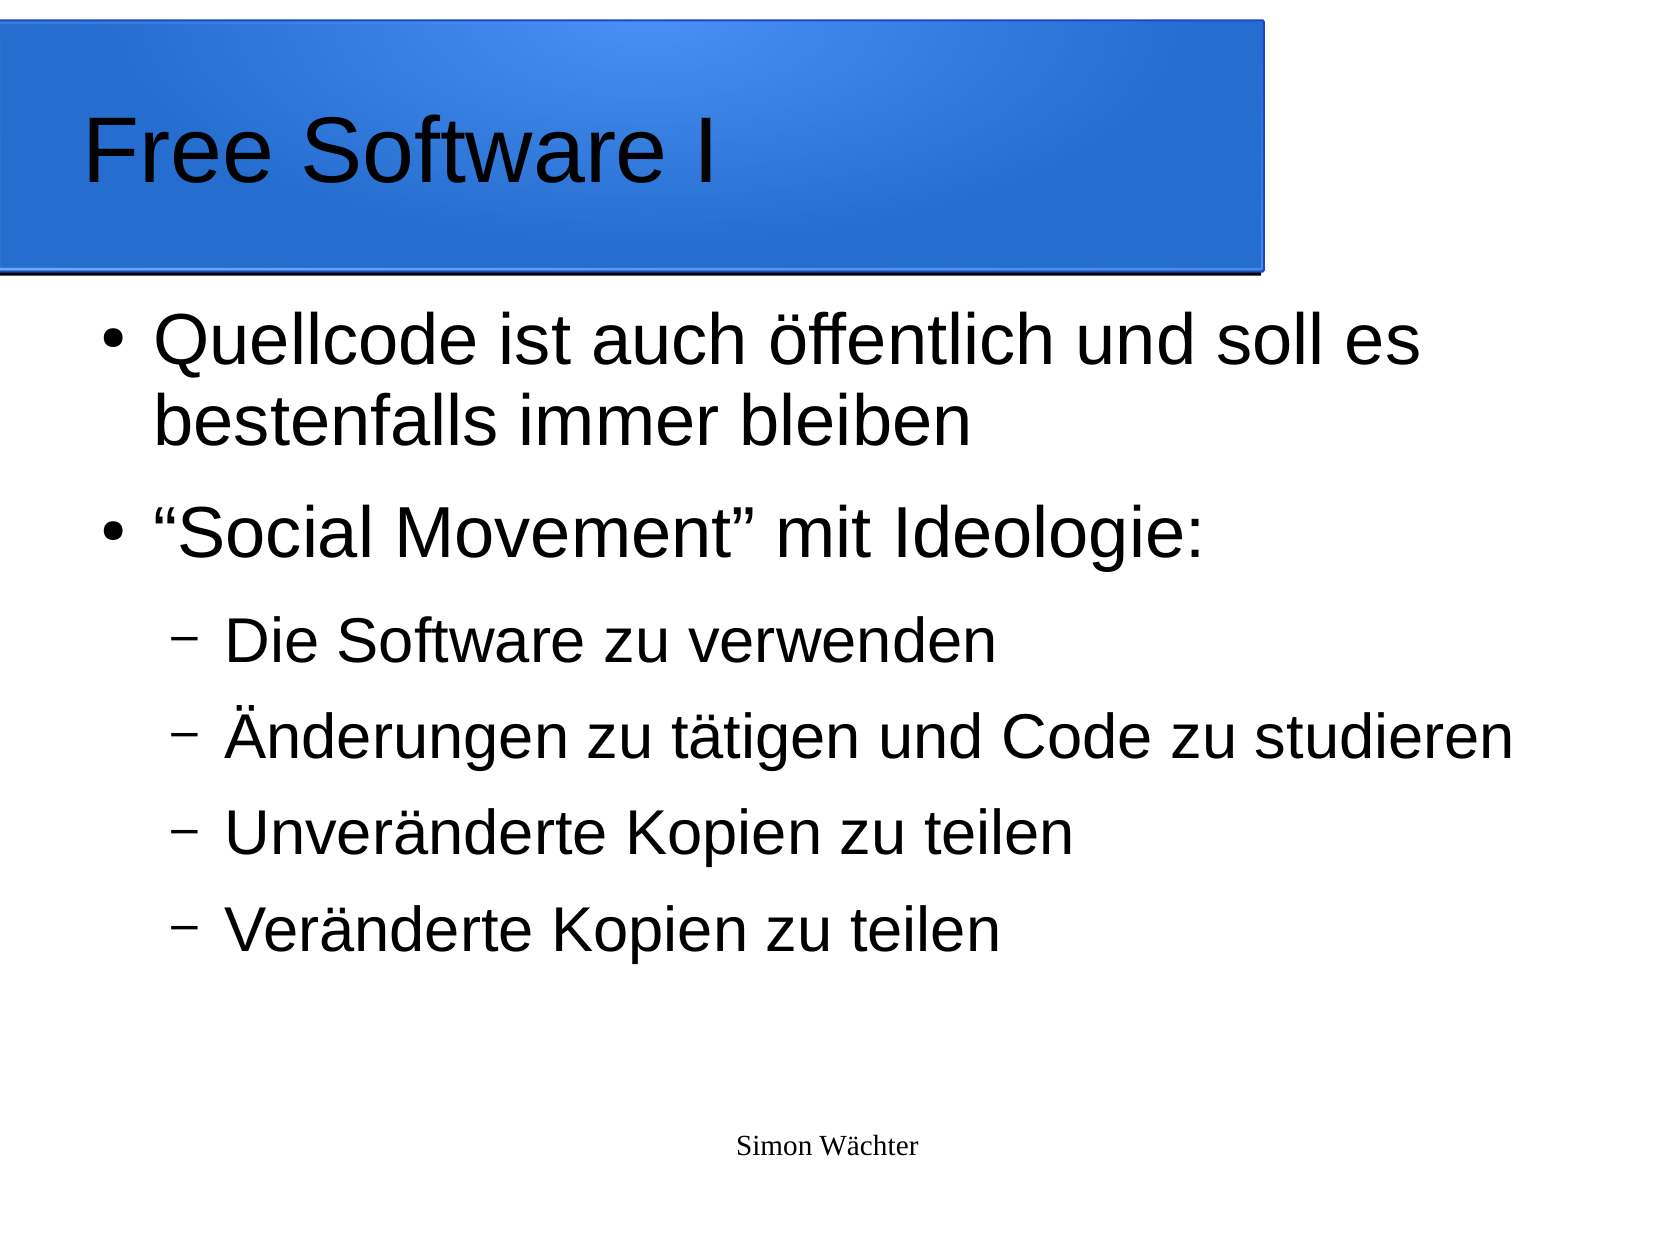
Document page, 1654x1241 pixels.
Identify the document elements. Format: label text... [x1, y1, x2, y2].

title Free Software I [82, 47, 1235, 252]
list Quellcode ist auch öffentlich und soll es bestenfalls immer bleiben “Social Movement” mit Ideologie: Die Software zu verwenden Änderungen zu tätigen und Code zu studieren Unveränderte Kopien zu teilen Veränderte Kopien zu teilen [82, 299, 1571, 1019]
